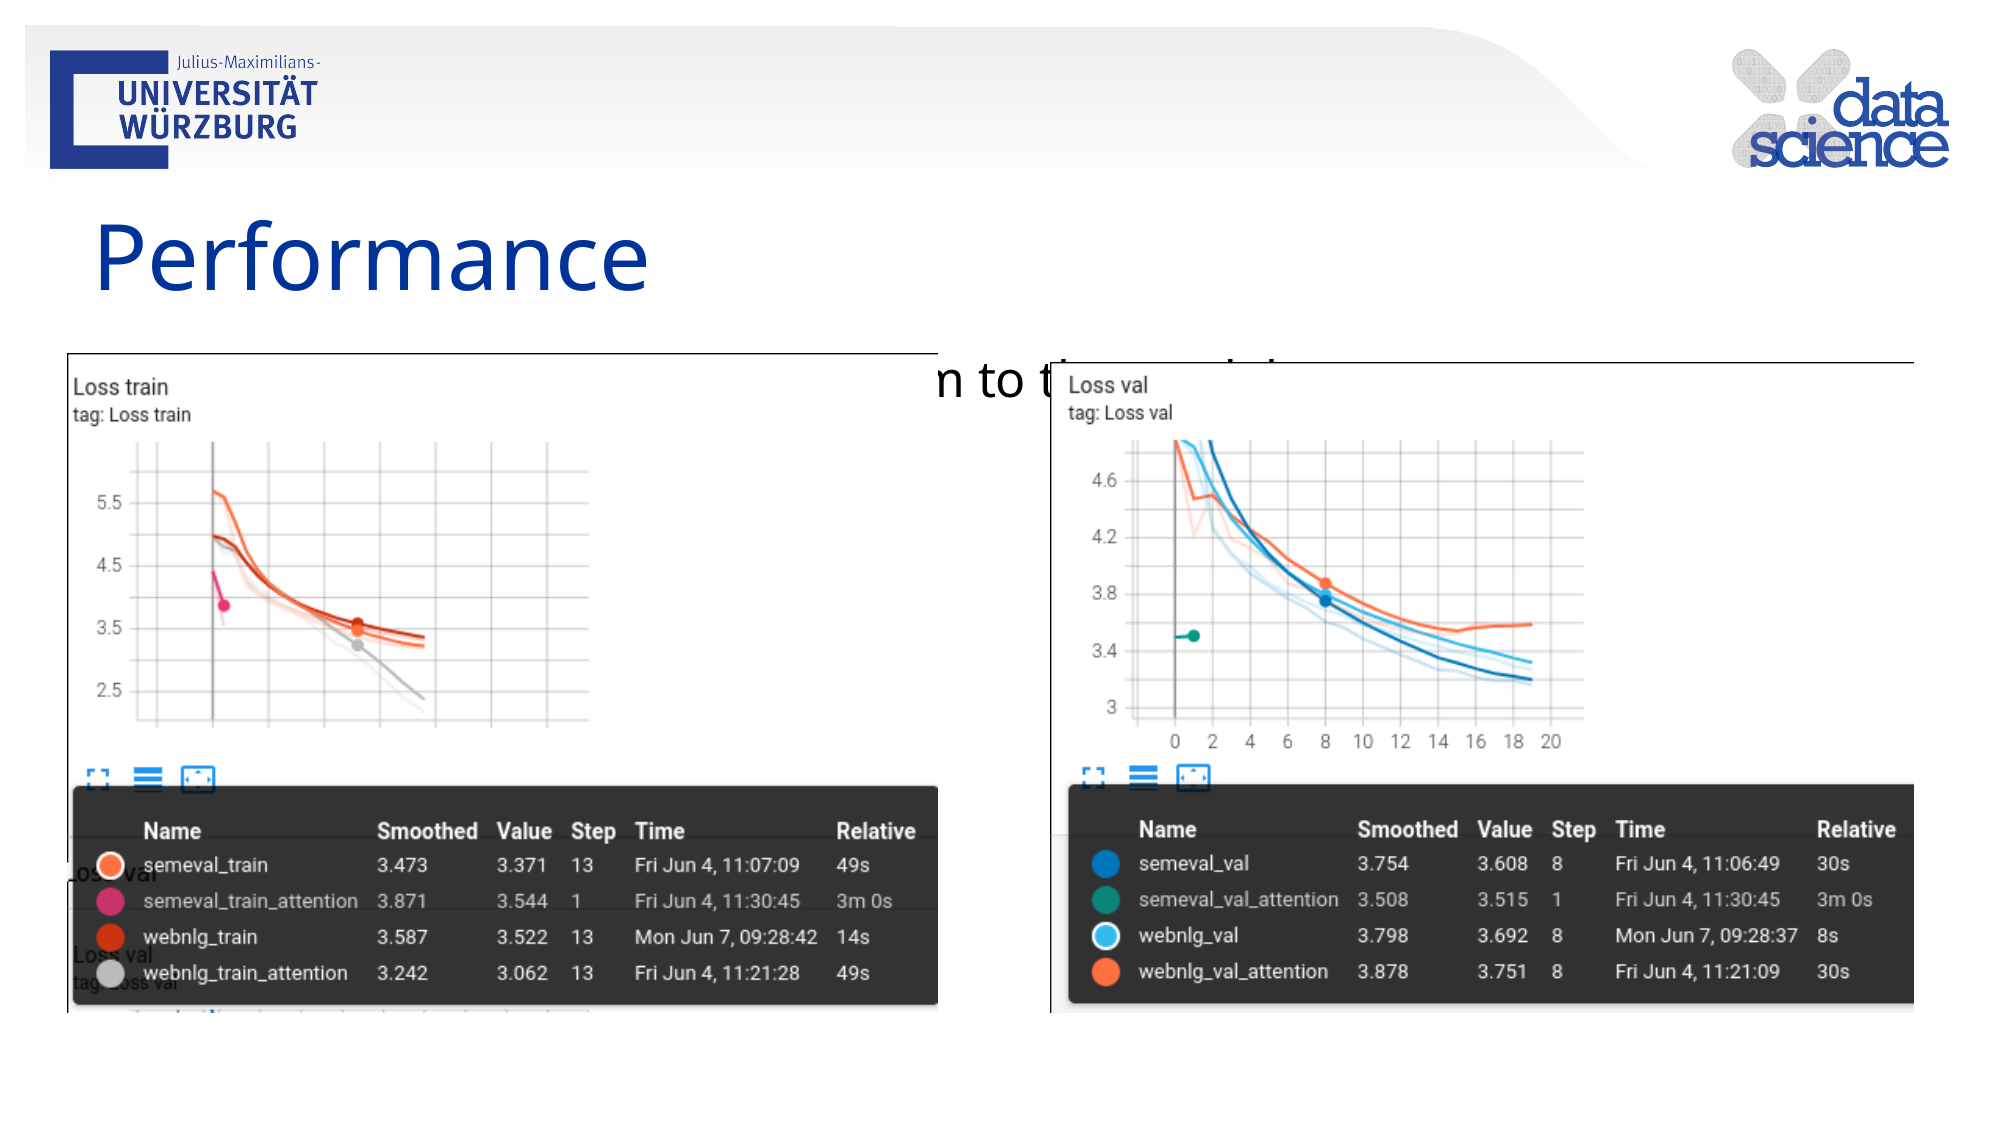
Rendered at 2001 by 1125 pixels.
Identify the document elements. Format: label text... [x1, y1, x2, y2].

picture [50, 50, 321, 169]
picture [1050, 362, 1914, 1013]
picture [67, 353, 938, 1013]
text_box Performance [77, 198, 1901, 324]
text_box Added the Attention mechanism to the model [77, 347, 1901, 1014]
picture [1732, 49, 1949, 168]
